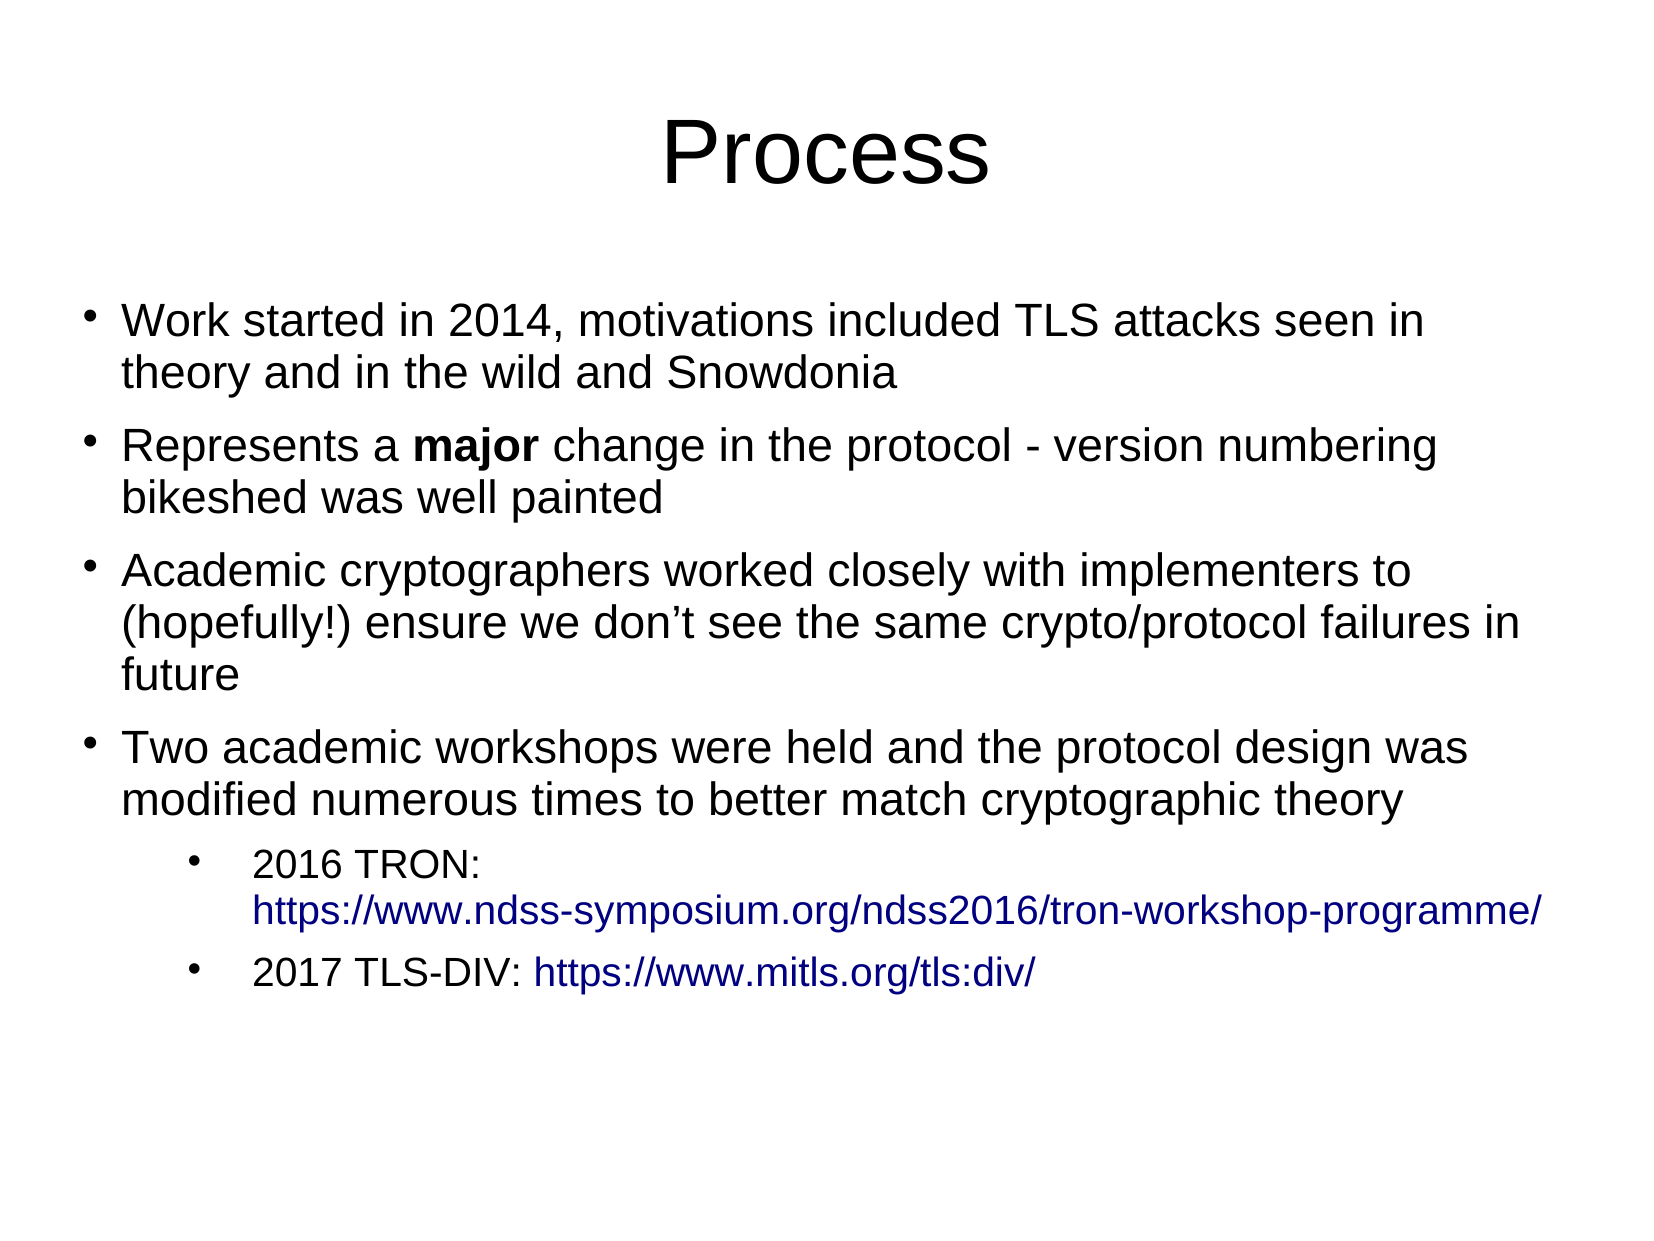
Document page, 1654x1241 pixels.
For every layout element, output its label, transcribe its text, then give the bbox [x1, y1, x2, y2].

list Work started in 2014, motivations included TLS attacks seen in theory and in the wild and Snowdonia Represents a major change in the protocol - version numbering bikeshed was well painted Academic cryptographers worked closely with implementers to (hopefully!) ensure we don’t see the same crypto/protocol failures in future Two academic workshops were held and the protocol design was modified numerous times to better match cryptographic theory 2016 TRON: https://www.ndss-symposium.org/ndss2016/tron-workshop-programme/ 2017 TLS-DIV: https://www.mitls.org/tls:div/ [82, 290, 1571, 1010]
title Process [82, 49, 1571, 257]
